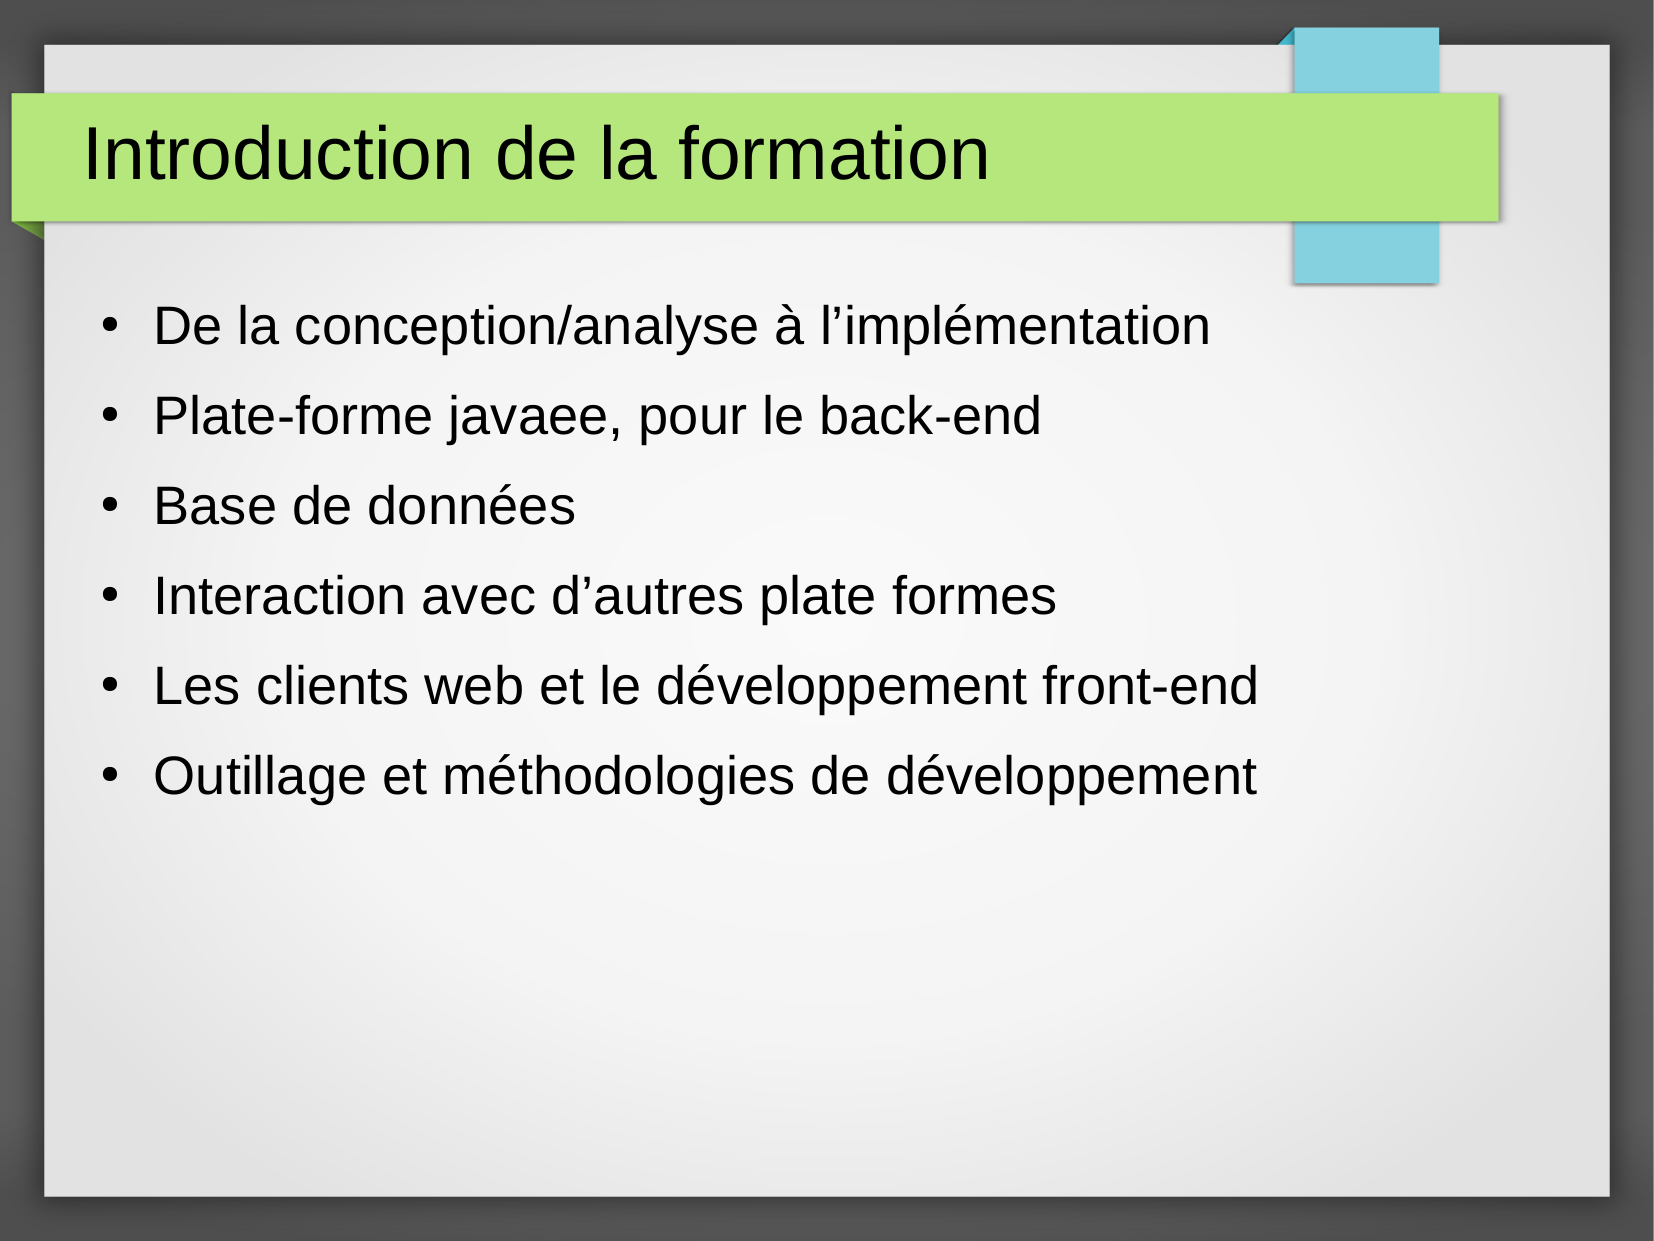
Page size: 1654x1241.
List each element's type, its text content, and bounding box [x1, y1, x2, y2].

list De la conception/analyse à l’implémentation Plate-forme javaee, pour le back-end Base de données Interaction avec d’autres plate formes Les clients web et le développement front-end Outillage et méthodologies de développement [82, 295, 1571, 1015]
picture [0, 0, 1654, 1241]
title Introduction de la formation [82, 94, 1264, 213]
